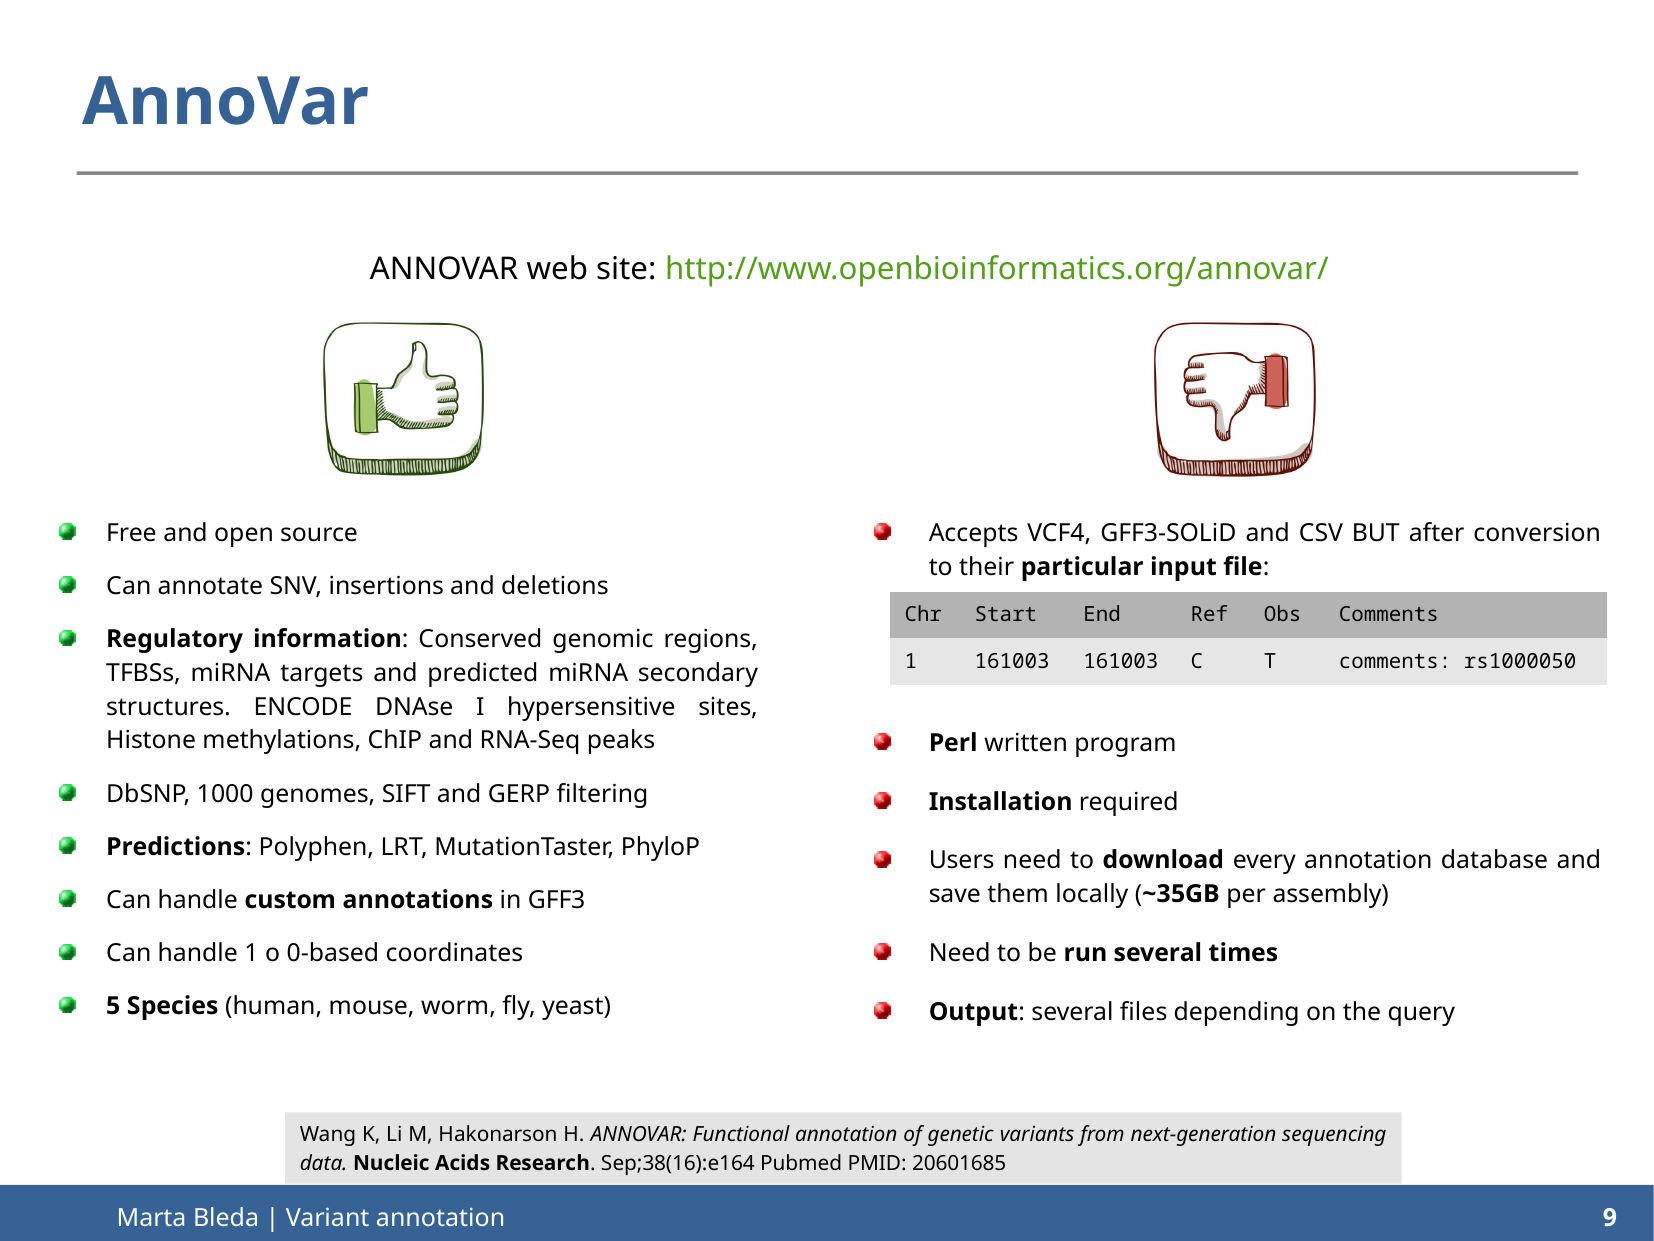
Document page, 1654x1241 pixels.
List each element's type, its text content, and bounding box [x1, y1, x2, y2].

table_header End [1068, 592, 1176, 638]
table_header Chr [890, 592, 960, 638]
text_box Wang K, Li M, Hakonarson H. ANNOVAR: Functional annotation of genetic variants from next-generation sequencing data. Nucleic Acids Research. Sep;38(16):e164 Pubmed PMID: 20601685 [285, 1112, 1402, 1175]
list Accepts VCF4, GFF3-SOLiD and CSV BUT after conversion to their particular input file: Perl written program Installation required Users need to download every annotation database and save them locally (~35GB per assembly) Need to be run several times Output: several files depending on the query [868, 514, 1602, 1029]
table_cell comments: rs1000050 [1324, 638, 1607, 685]
text_box ANNOVAR web site: http://www.openbioinformatics.org/annovar/ [355, 239, 1348, 291]
table_header Comments [1324, 592, 1607, 638]
picture [1151, 319, 1318, 481]
table_cell 161003 [960, 638, 1068, 685]
picture [318, 319, 488, 479]
table_cell 1 [890, 638, 960, 685]
table_header Start [960, 592, 1068, 638]
table_cell 161003 [1068, 638, 1176, 685]
table_header Ref [1176, 592, 1249, 638]
list Free and open source Can annotate SNV, insertions and deletions Regulatory information: Conserved genomic regions, TFBSs, miRNA targets and predicted miRNA secondary structures. ENCODE DNAse I hypersensitive sites, Histone methylations, ChIP and RNA-Seq peaks DbSNP, 1000 genomes, SIFT and GERP filtering Predictions: Polyphen, LRT, MutationTaster, PhyloP Can handle custom annotations in GFF3 Can handle 1 o 0-based coordinates 5 Species (human, mouse, worm, fly, yeast) [59, 514, 759, 1033]
picture [74, 170, 1580, 175]
table_cell T [1249, 638, 1324, 685]
table_cell C [1176, 638, 1249, 685]
table_header Obs [1249, 592, 1324, 638]
title AnnoVar [82, 49, 1571, 148]
